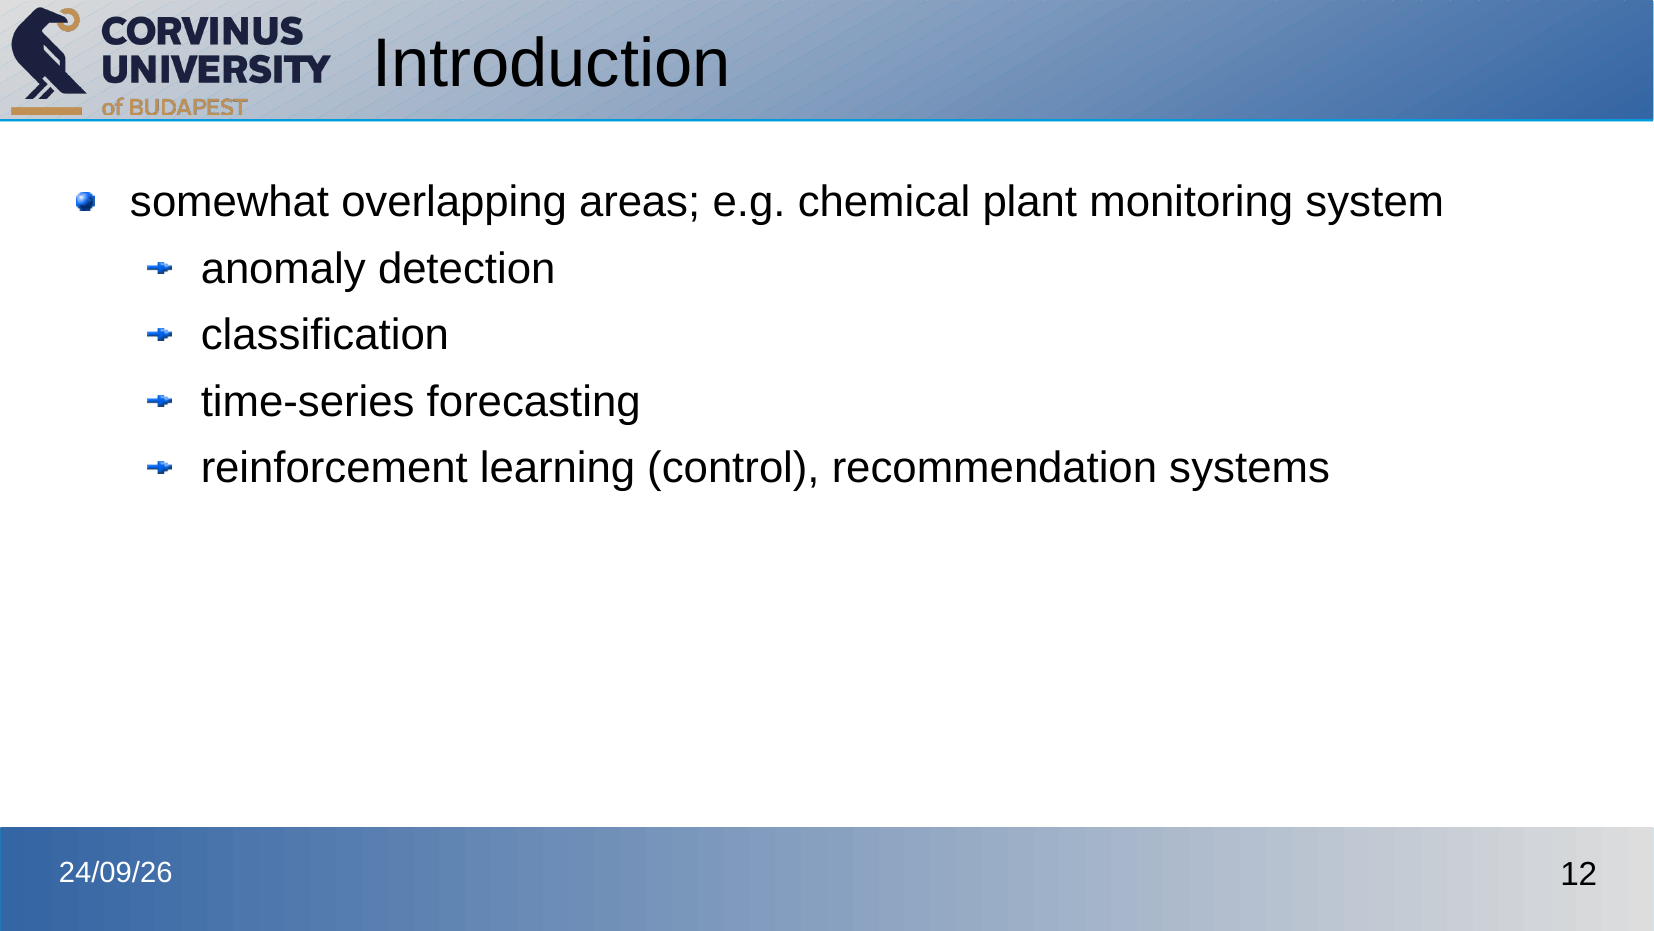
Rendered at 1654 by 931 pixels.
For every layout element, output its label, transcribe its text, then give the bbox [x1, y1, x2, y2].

list somewhat overlapping areas; e.g. chemical plant monitoring system anomaly detection classification time-series forecasting reinforcement learning (control), recommendation systems [59, 177, 1595, 768]
picture [11, 7, 331, 115]
title Introduction [372, 23, 1625, 103]
